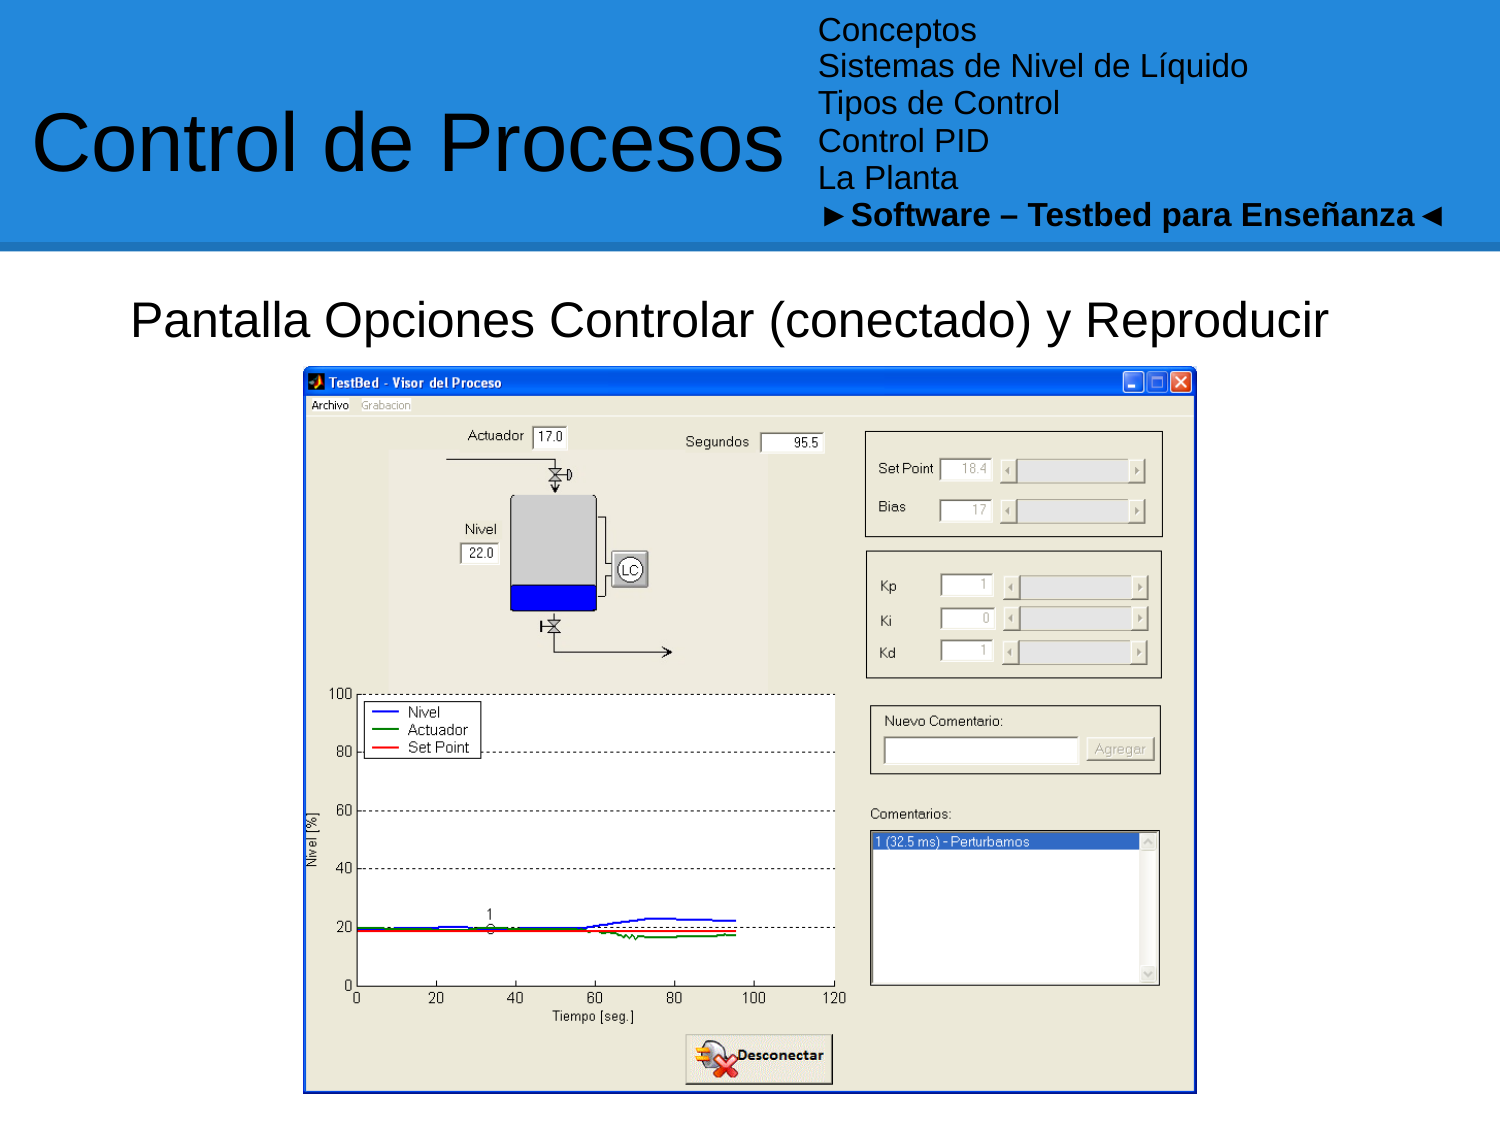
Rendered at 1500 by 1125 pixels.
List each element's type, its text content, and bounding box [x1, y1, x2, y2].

text_box Pantalla Opciones Controlar (conectado) y Reproducir [115, 271, 1385, 363]
text_box [303, 366, 1197, 1094]
title Control de Procesos [15, 21, 803, 240]
text_box Conceptos Sistemas de Nivel de Líquido Tipos de Control Control PID La Planta ►Software – Testbed para Enseñanza◄ [803, 3, 1489, 244]
